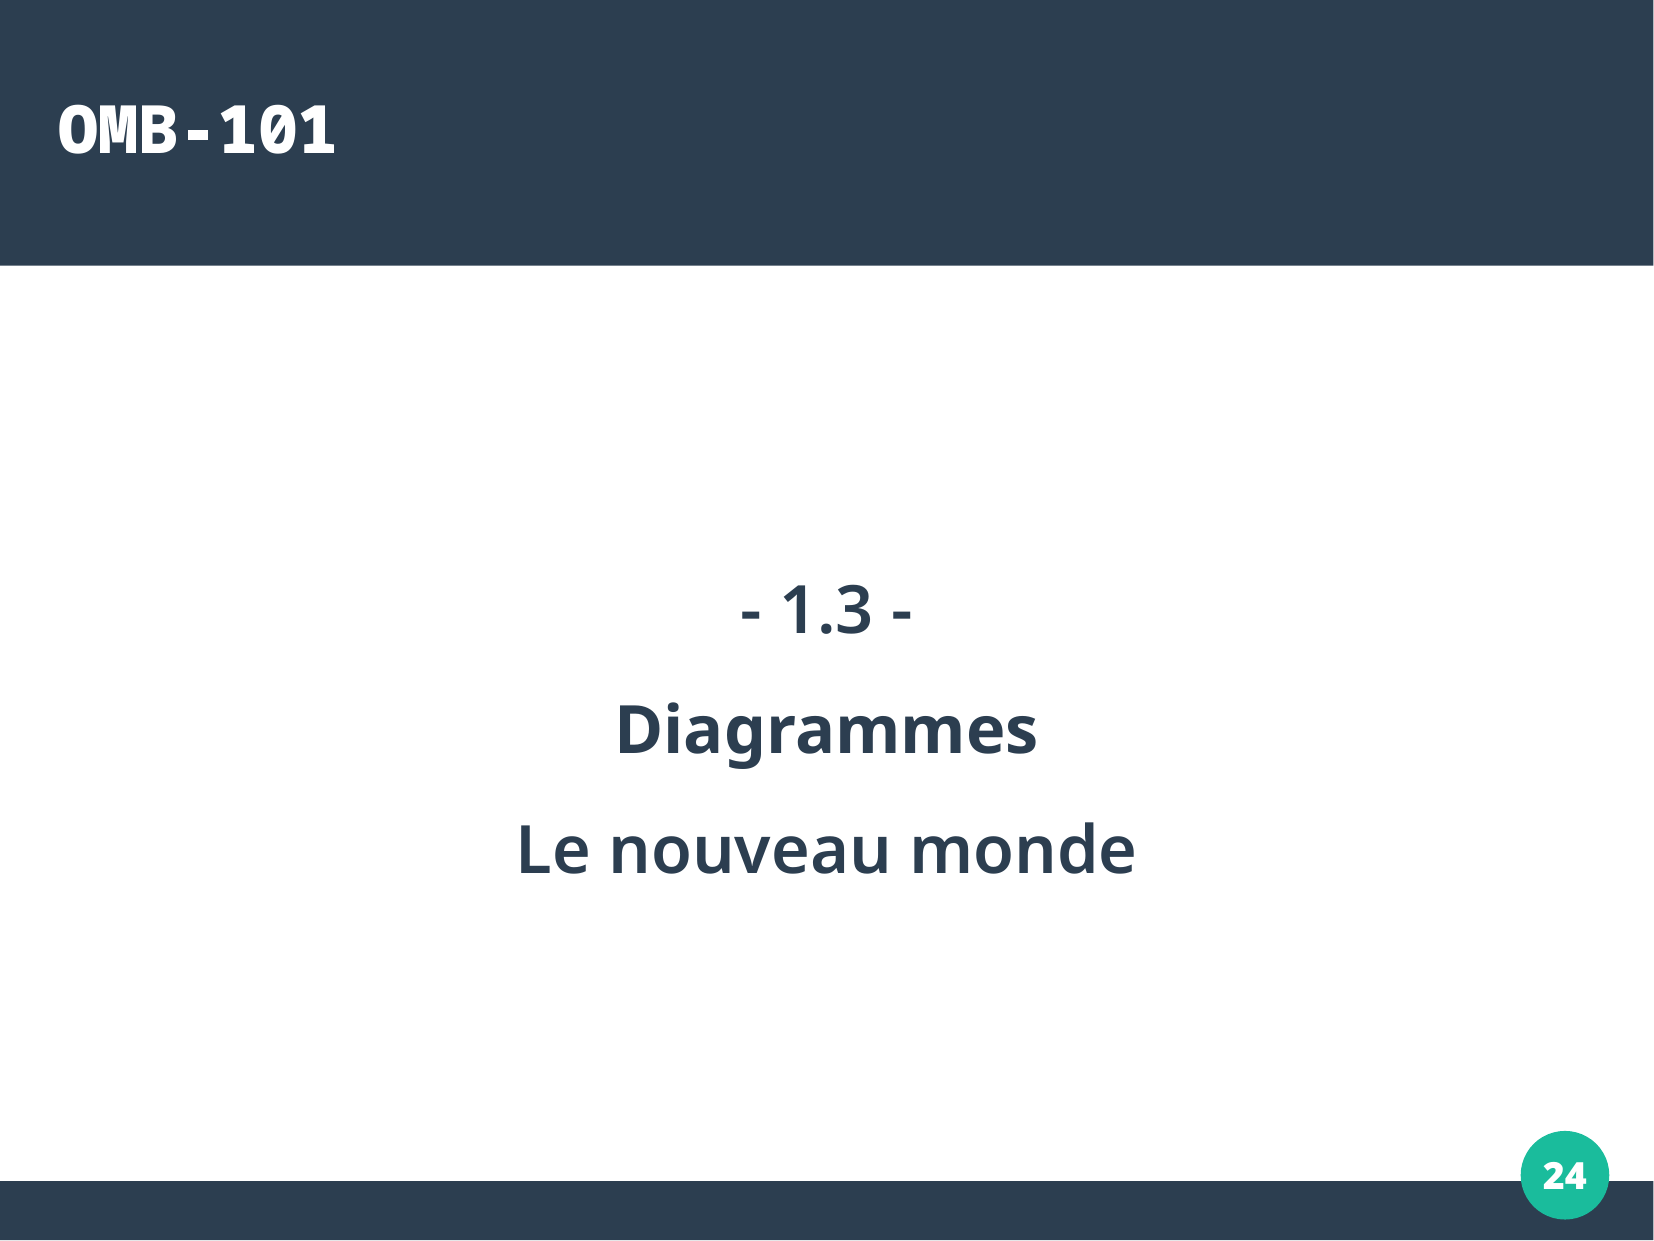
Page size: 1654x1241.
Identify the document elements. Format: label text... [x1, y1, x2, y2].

list - 1.3 - Diagrammes Le nouveau monde [0, 270, 1654, 1186]
title OMB-101 [59, 49, 1595, 207]
